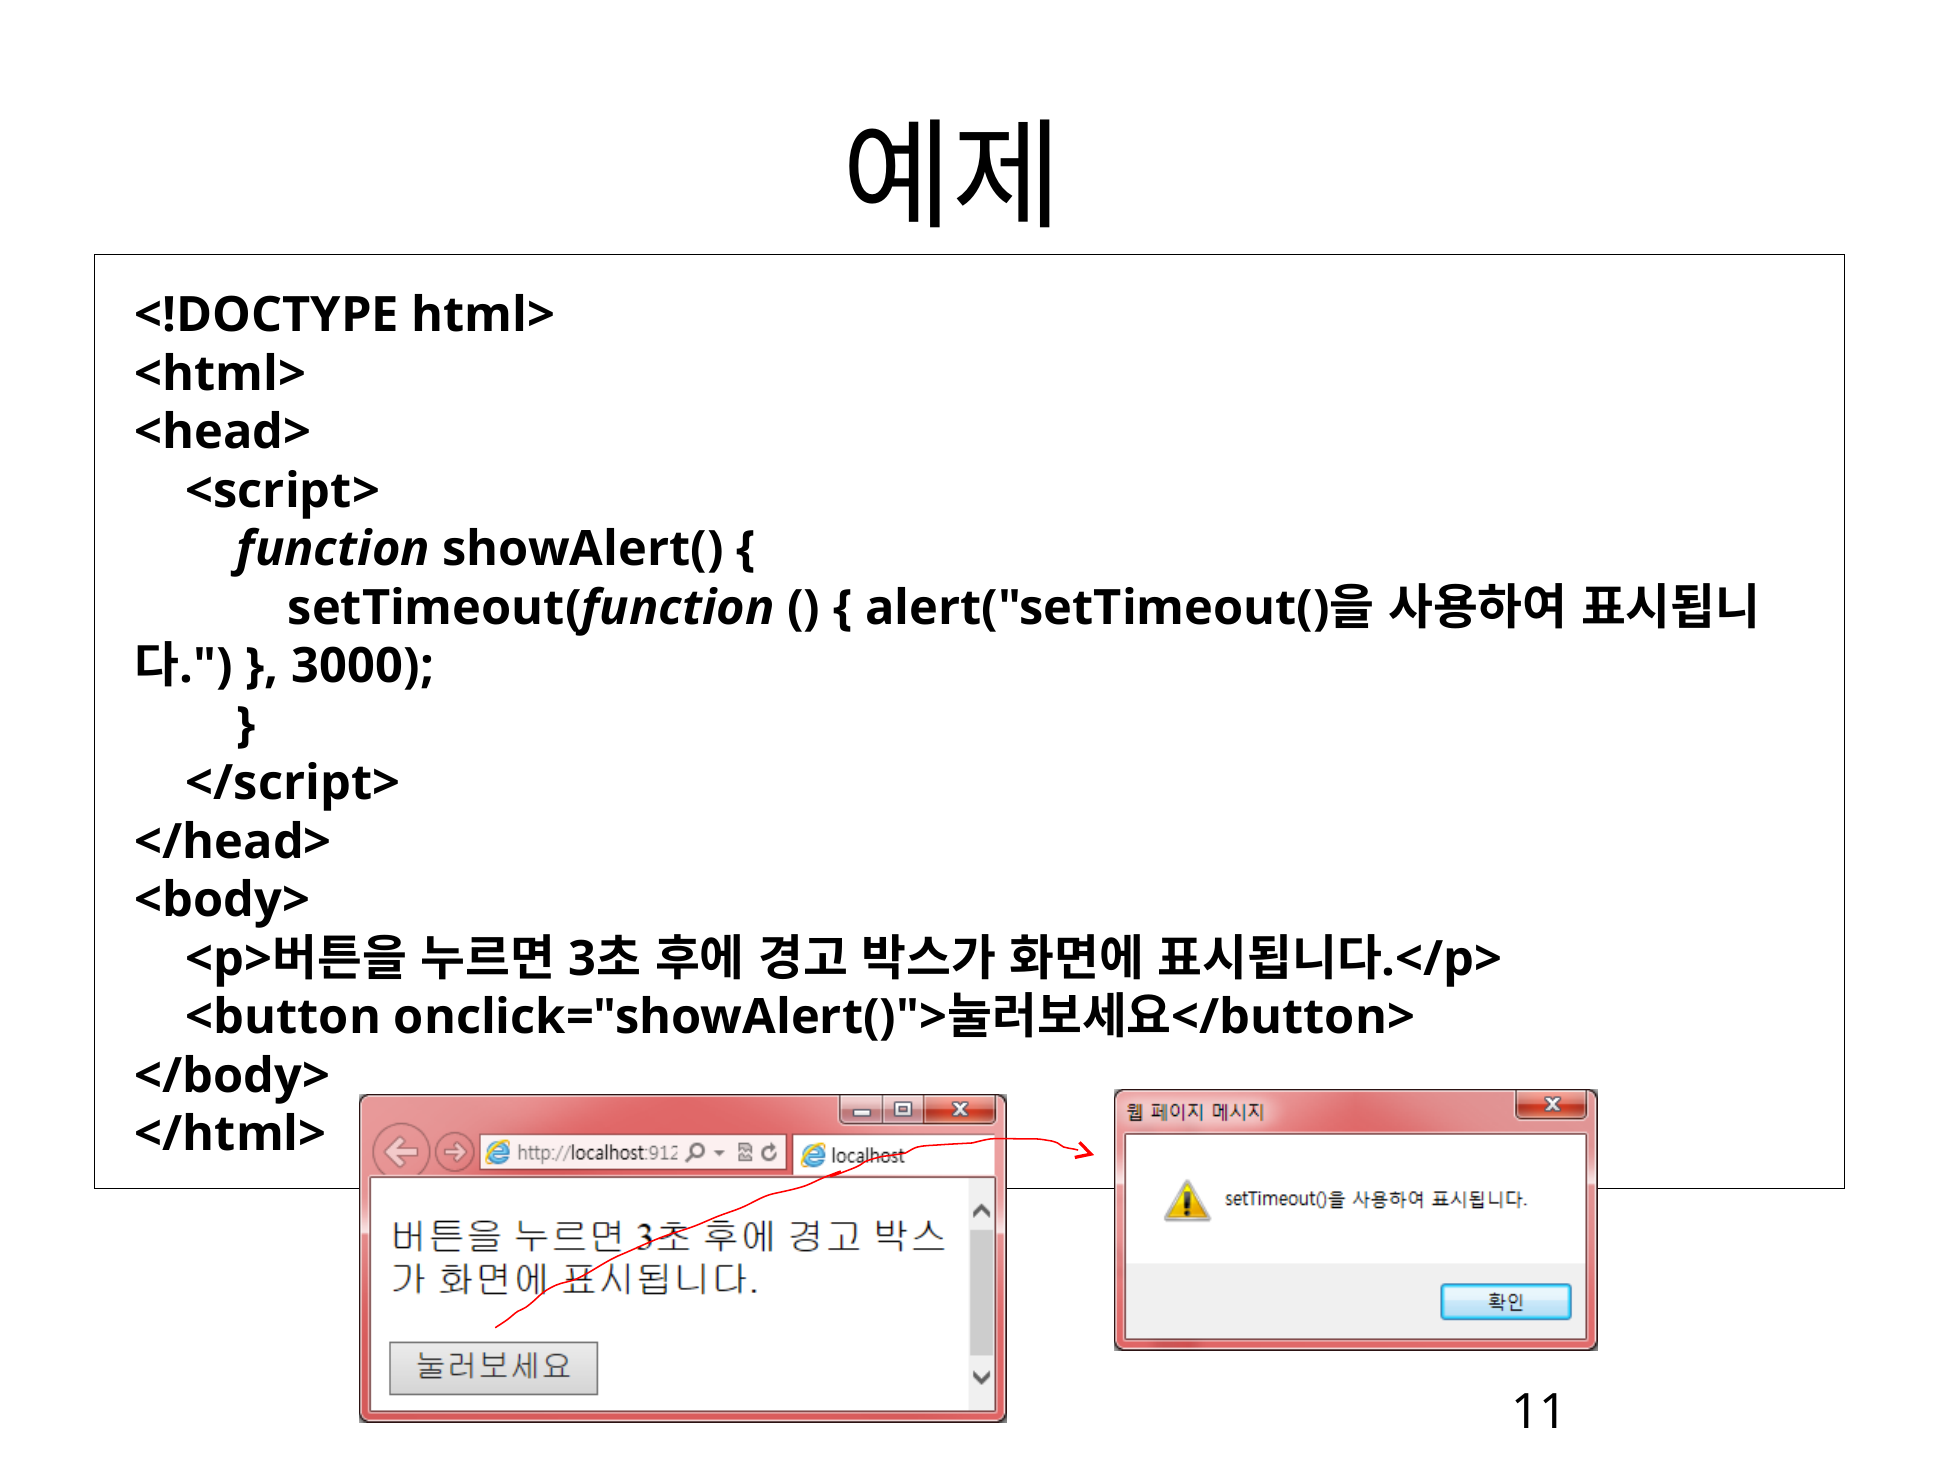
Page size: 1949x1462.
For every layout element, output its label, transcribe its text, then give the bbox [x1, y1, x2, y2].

slide_number <숫자> [1496, 1372, 1899, 1462]
text_box <!DOCTYPE html> <html> <head> <script> function showAlert() { setTimeout(function () { alert("setTimeout()을 사용하여 표시됩니다.") }, 3000); } </script> </head> <body> <p>버튼을 누르면 3초 후에 경고 박스가 화면에 표시됩니다.</p> <button onclick="showAlert()">눌러보세요</button> </body> </html> [94, 254, 1845, 1189]
picture [359, 1094, 1007, 1423]
picture [1114, 1089, 1598, 1351]
title 예제 [156, 92, 1749, 254]
